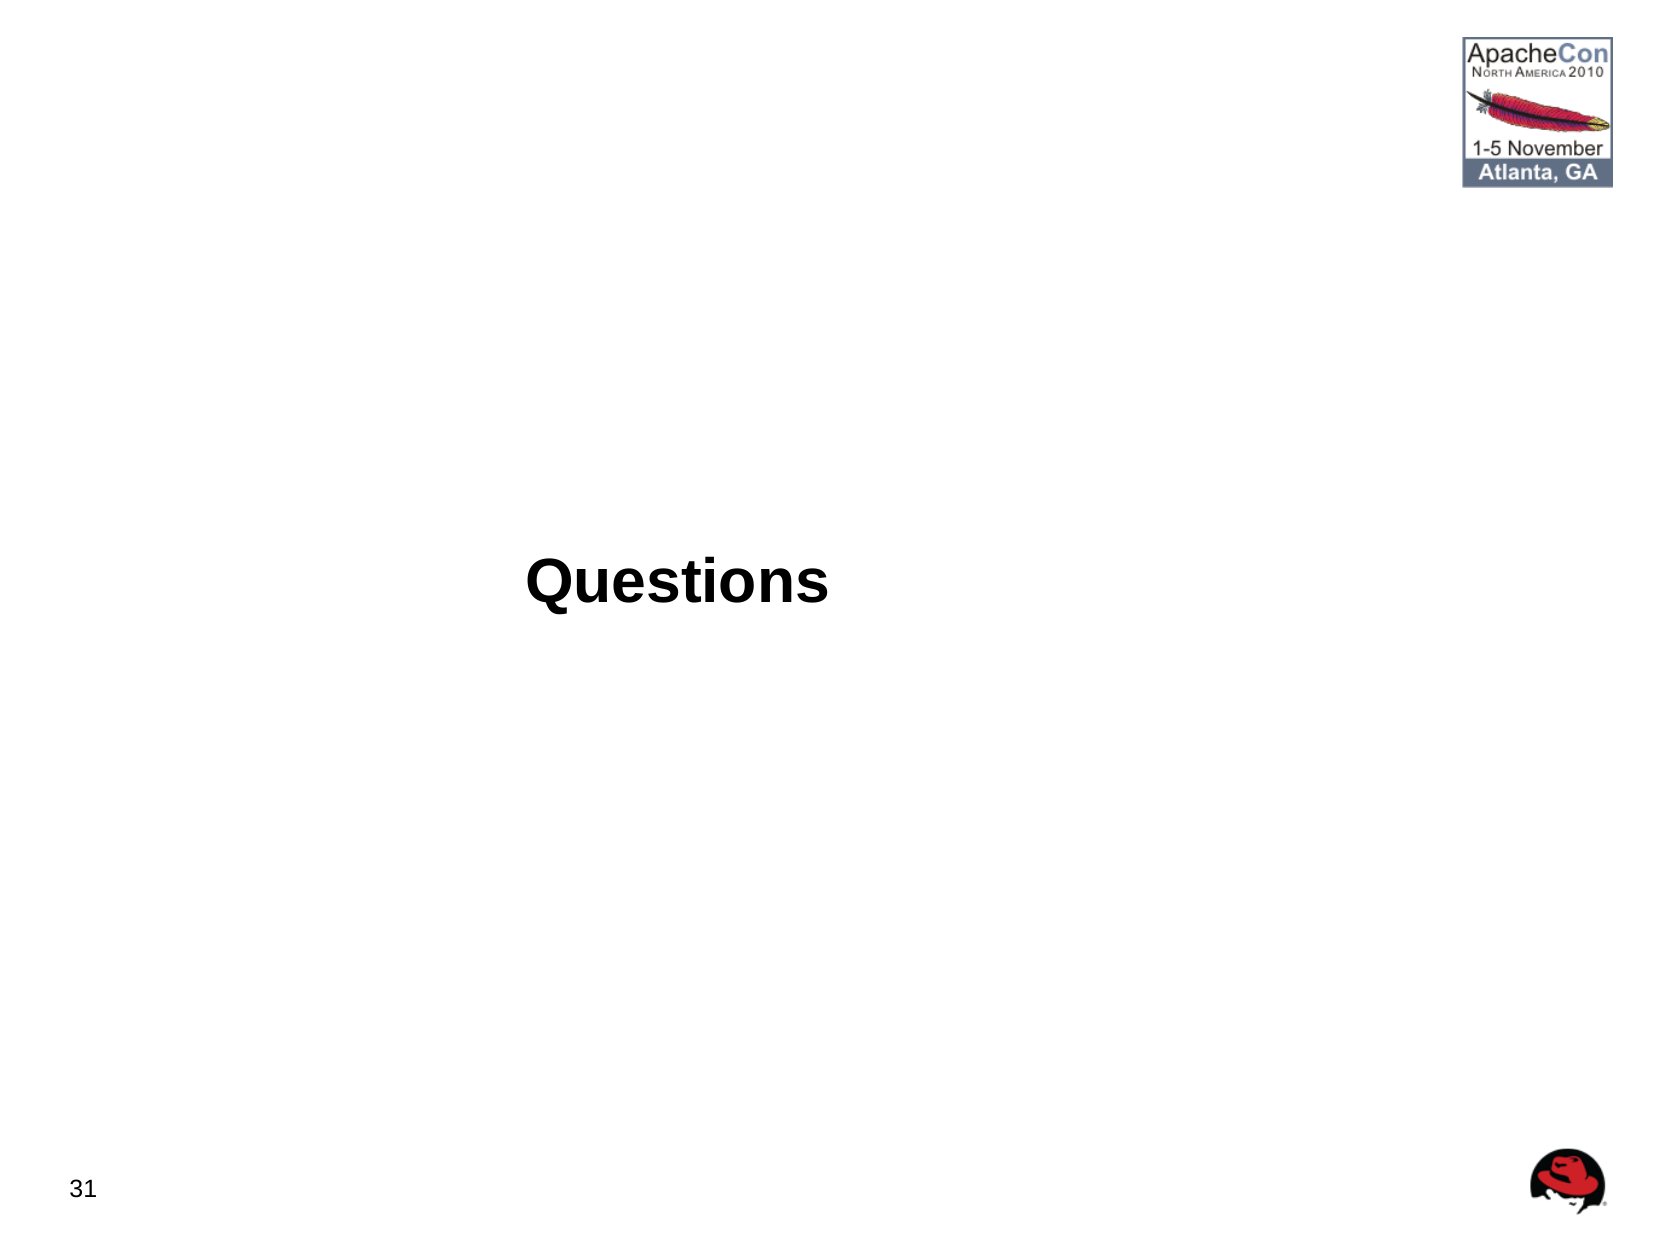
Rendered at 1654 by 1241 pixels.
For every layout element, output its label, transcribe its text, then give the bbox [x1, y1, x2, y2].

picture [1529, 1146, 1613, 1224]
picture [1462, 37, 1613, 188]
title Questions [525, 487, 1088, 676]
